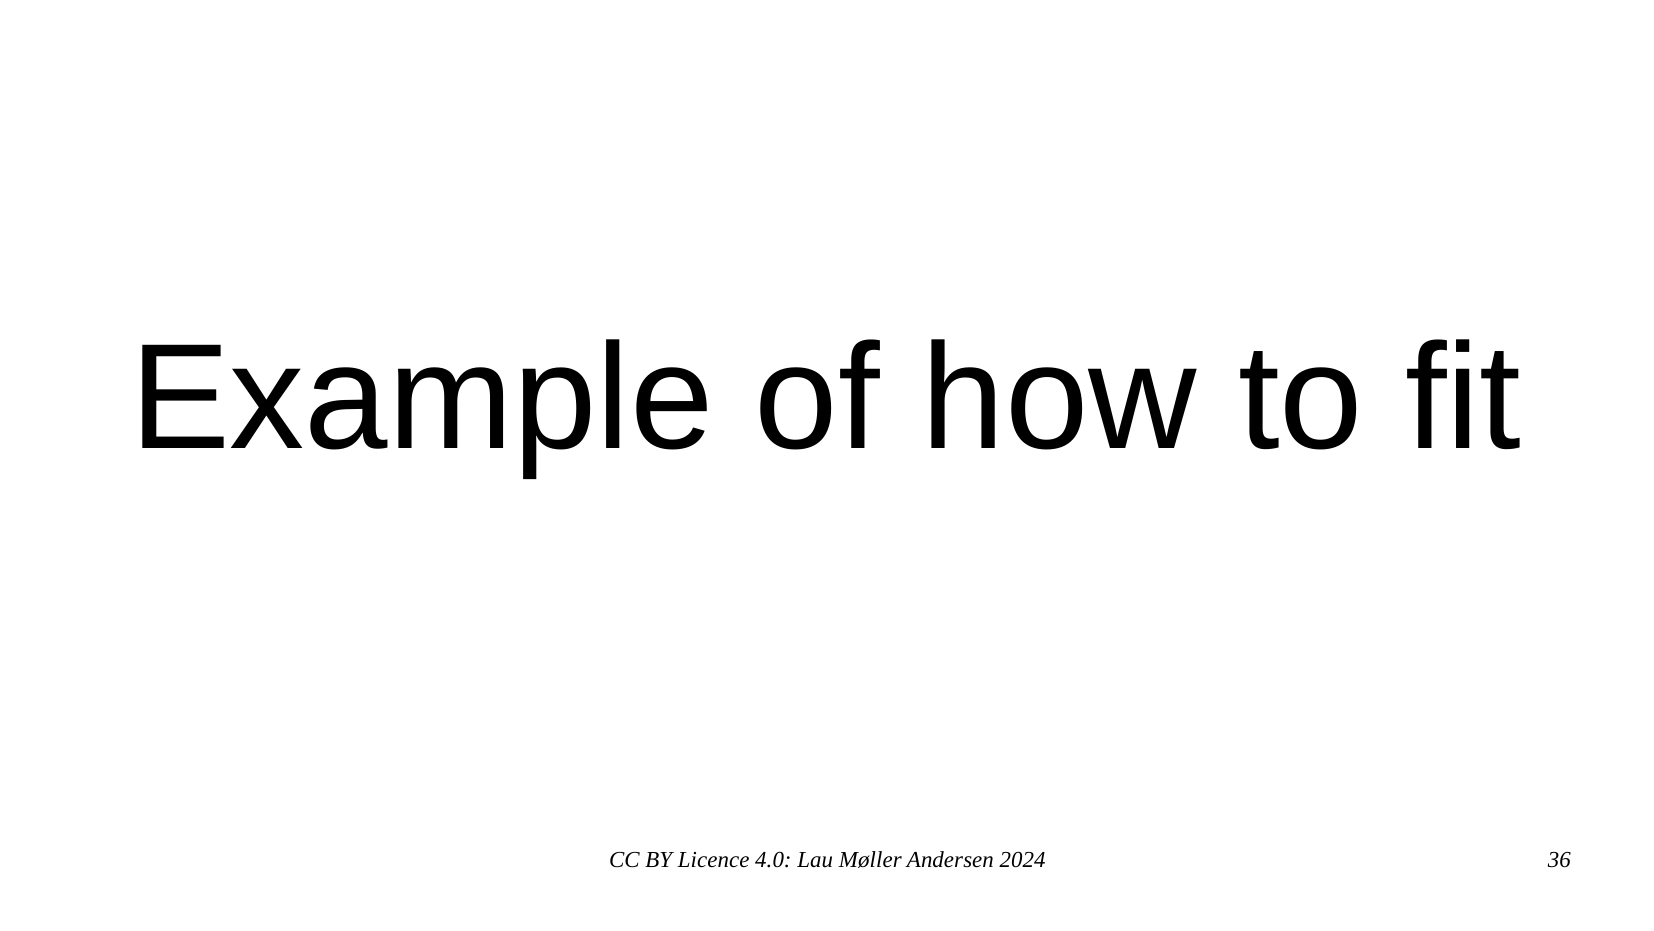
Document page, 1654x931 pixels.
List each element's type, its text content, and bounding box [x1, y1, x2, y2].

subtitle Example of how to fit [82, 37, 1571, 757]
